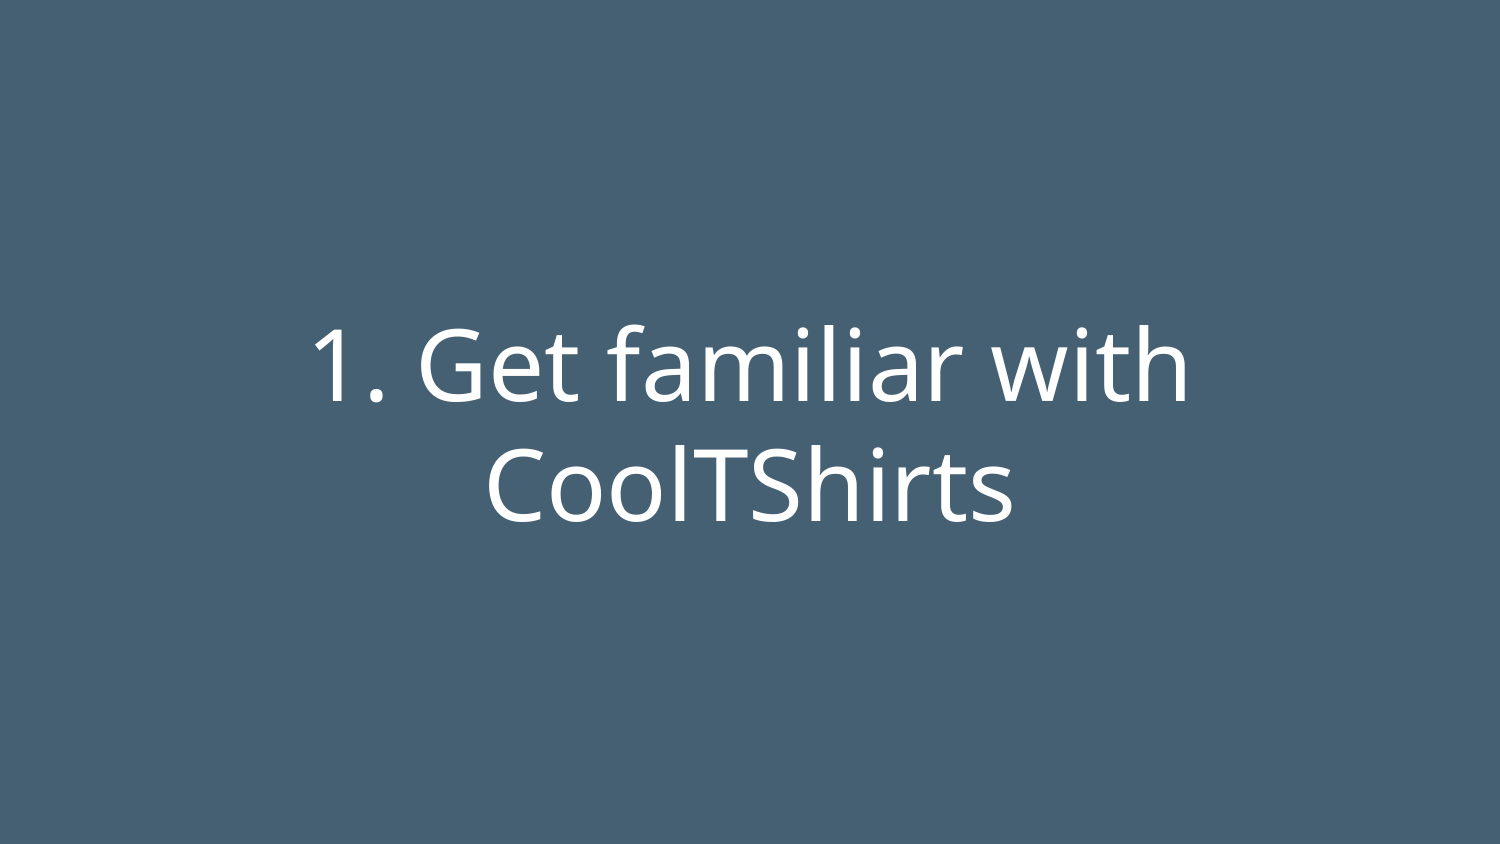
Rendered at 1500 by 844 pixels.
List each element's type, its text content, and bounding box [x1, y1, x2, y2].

text_box 1. Get familiar with CoolTShirts [123, 253, 1377, 591]
